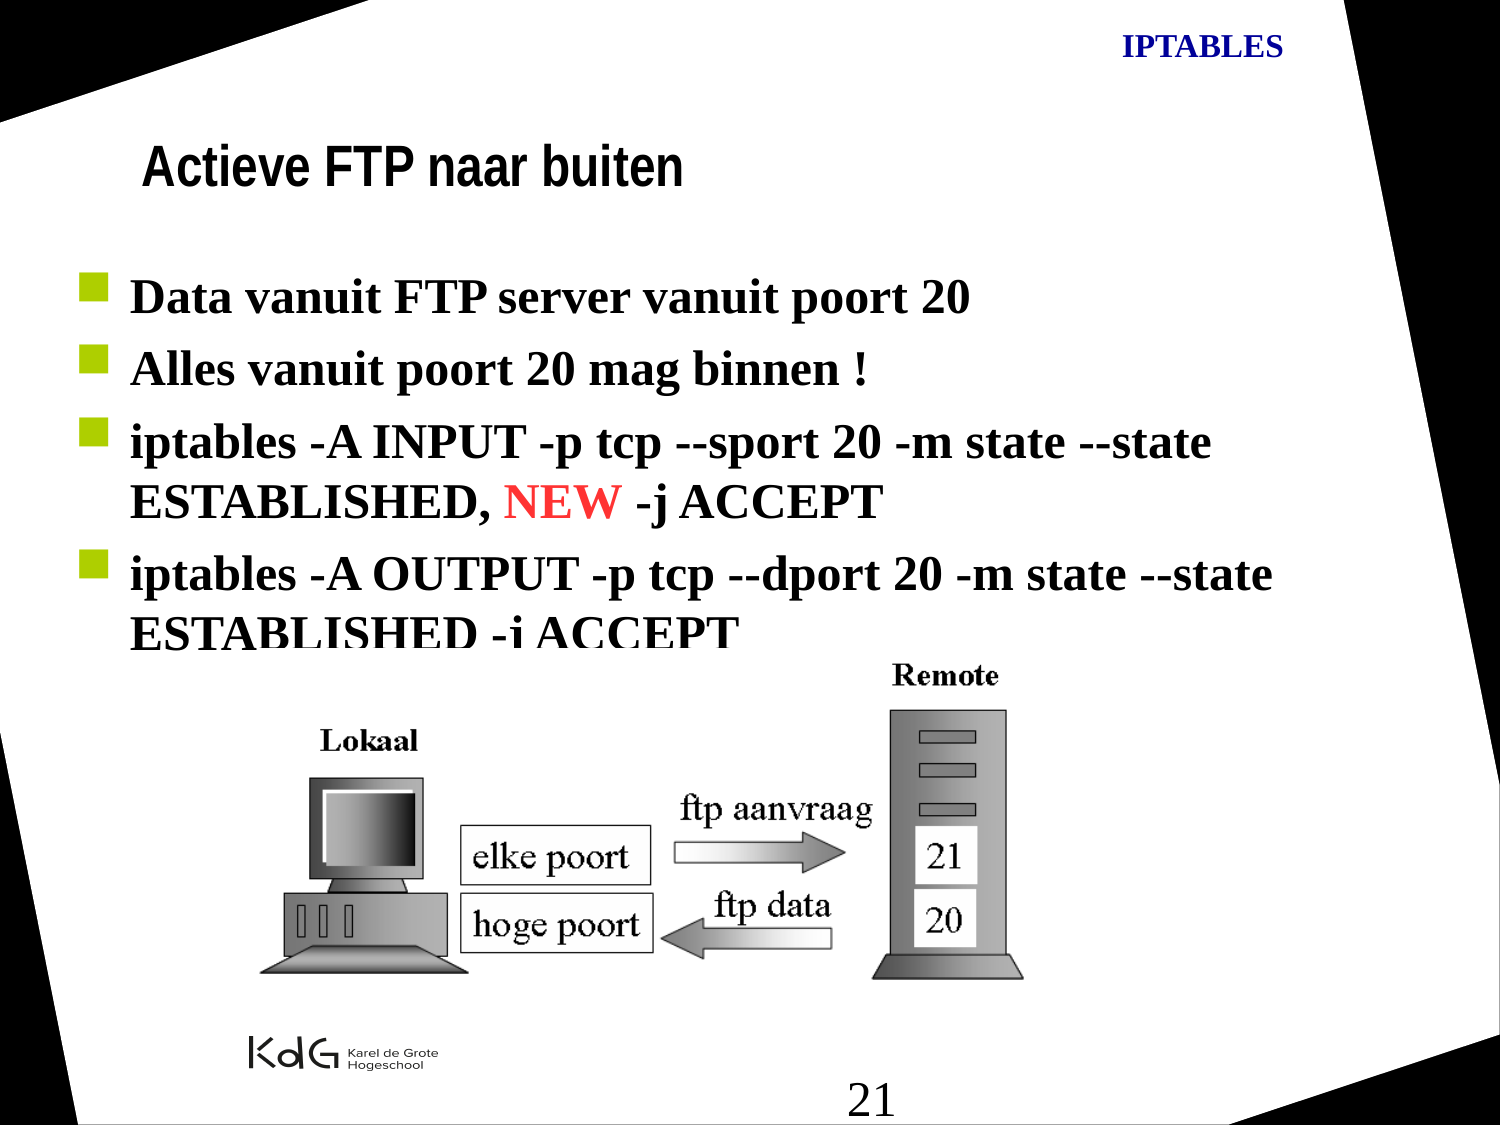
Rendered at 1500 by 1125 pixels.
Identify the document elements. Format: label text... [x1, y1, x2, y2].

picture [249, 1036, 438, 1071]
text_box Data vanuit FTP server vanuit poort 20 Alles vanuit poort 20 mag binnen ! iptables -A INPUT -p tcp --sport 20 -m state --state ESTABLISHED, NEW -j ACCEPT iptables -A OUTPUT -p tcp --dport 20 -m state --state ESTABLISHED -j ACCEPT [75, 263, 1425, 1006]
text_box Actieve FTP naar buiten [141, 72, 1447, 253]
picture [257, 648, 1025, 980]
